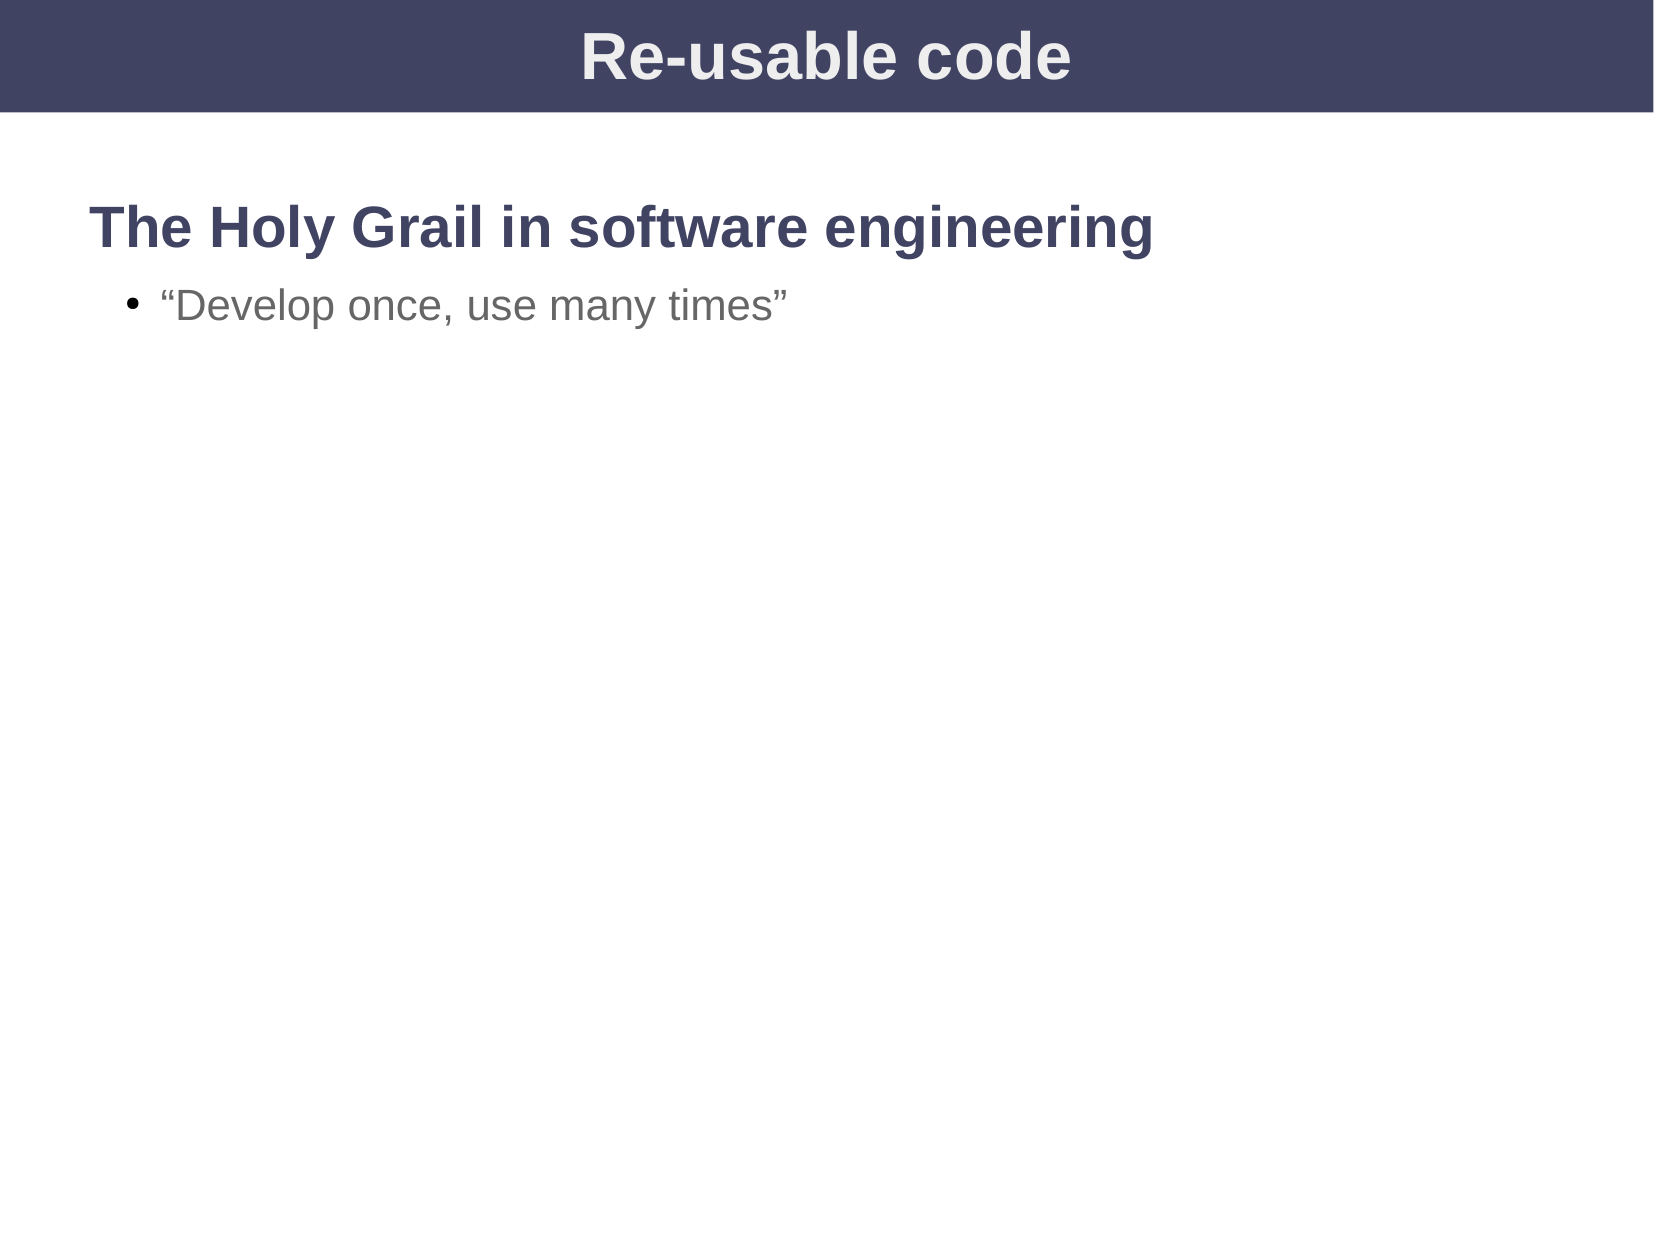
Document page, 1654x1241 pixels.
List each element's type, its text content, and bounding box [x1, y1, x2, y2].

text_box Re-usable code [0, 0, 1654, 113]
text_box The Holy Grail in software engineering “Develop once, use many times” [75, 187, 1613, 686]
